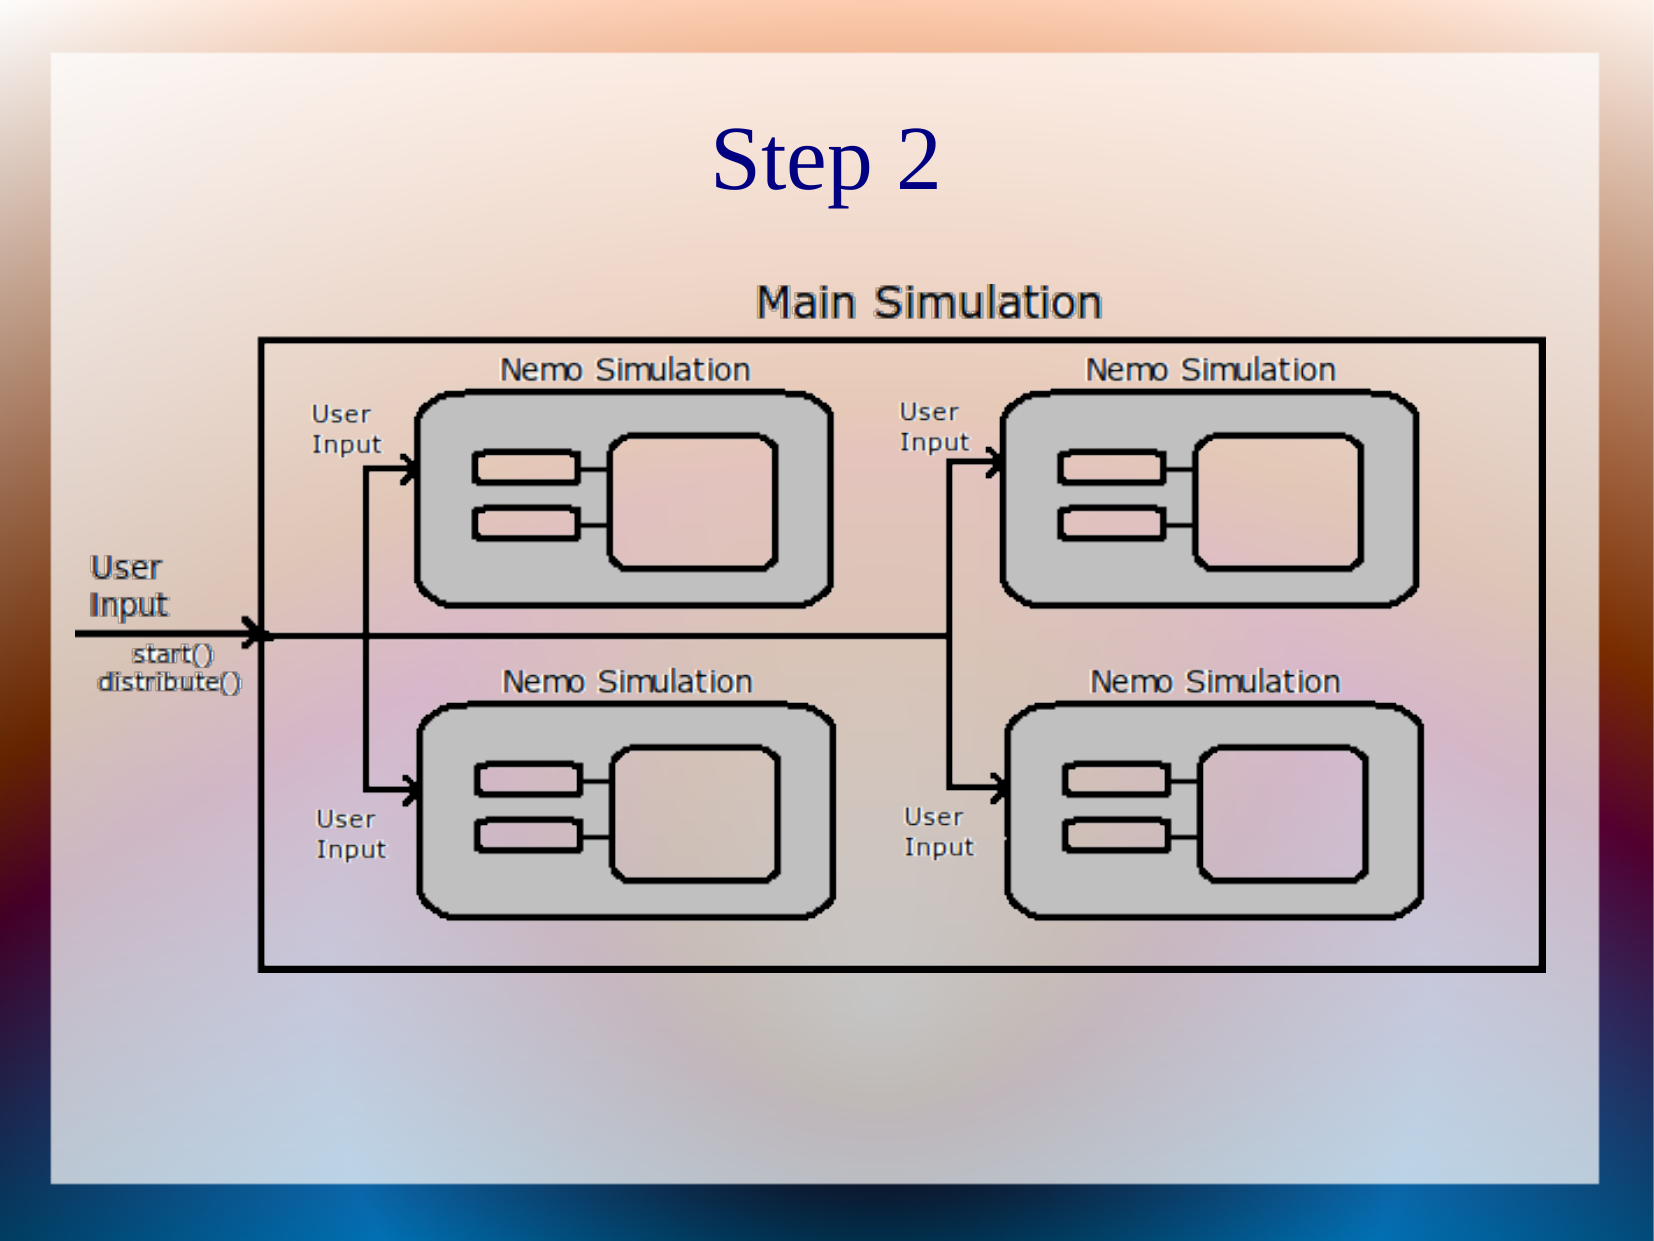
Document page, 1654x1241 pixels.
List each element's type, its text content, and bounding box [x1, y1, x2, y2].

picture [0, 0, 1654, 1241]
title Step 2 [82, 55, 1571, 263]
